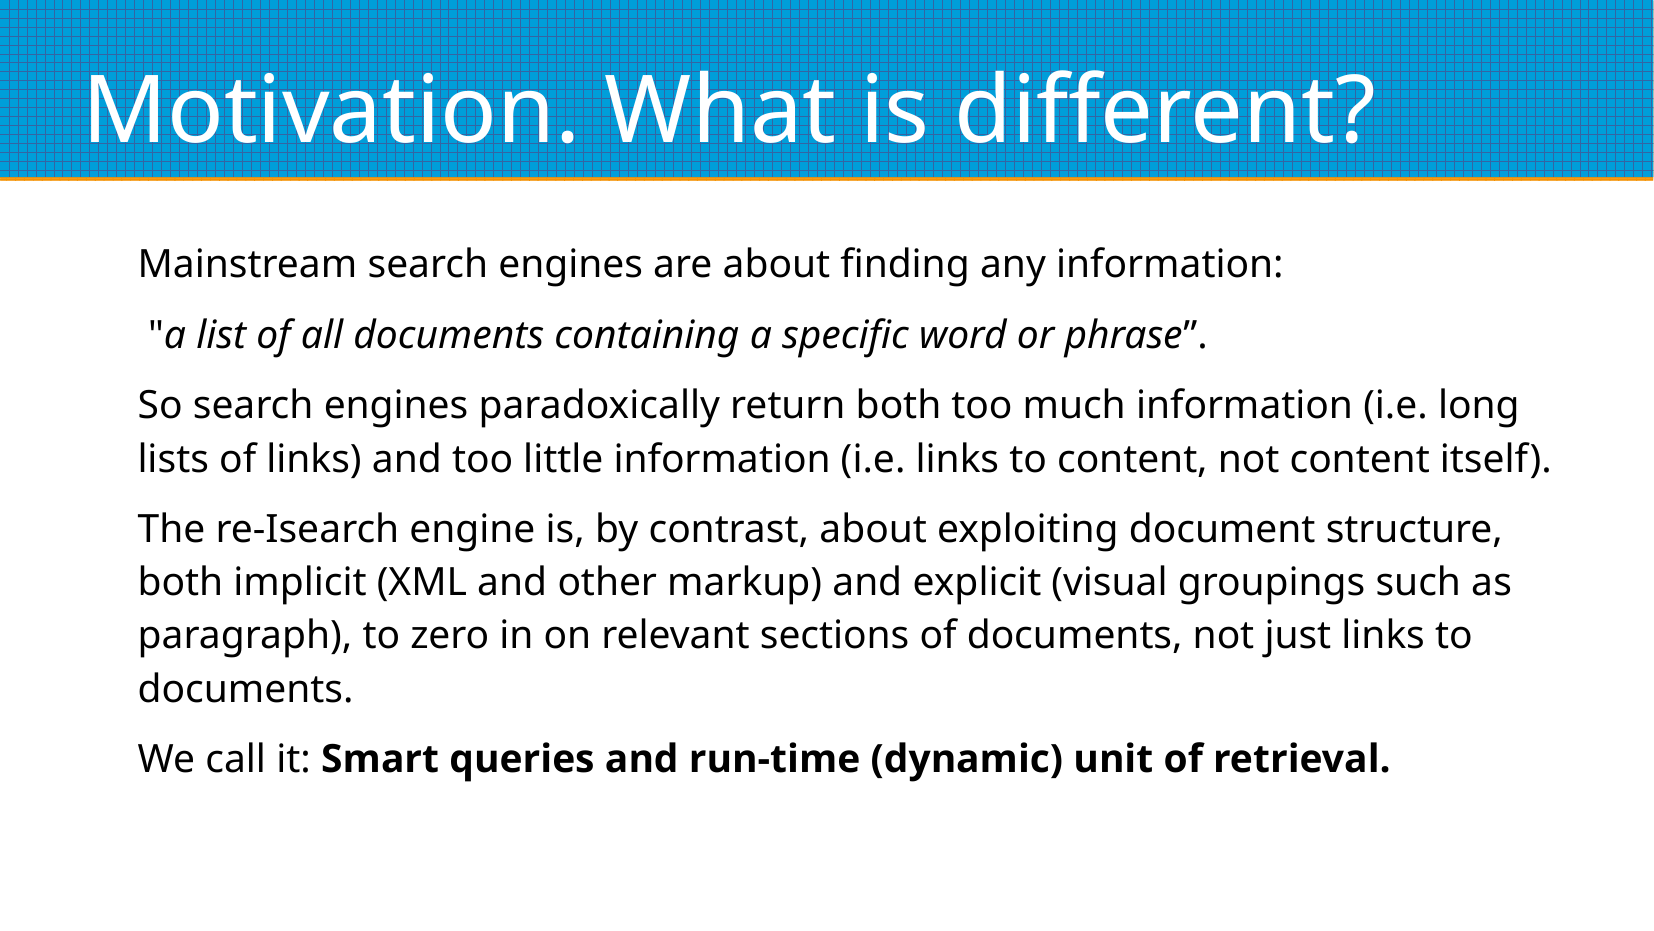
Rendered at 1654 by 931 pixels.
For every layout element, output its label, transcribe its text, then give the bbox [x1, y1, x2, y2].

title Motivation. What is different? [82, 14, 1571, 171]
list Mainstream search engines are about finding any information: "a list of all documents containing a specific word or phrase”. So search engines paradoxically return both too much information (i.e. long lists of links) and too little information (i.e. links to content, not content itself). The re-Isearch engine is, by contrast, about exploiting document structure, both implicit (XML and other markup) and explicit (visual groupings such as paragraph), to zero in on relevant sections of documents, not just links to documents. We call it: Smart queries and run-time (dynamic) unit of retrieval. [82, 236, 1563, 811]
